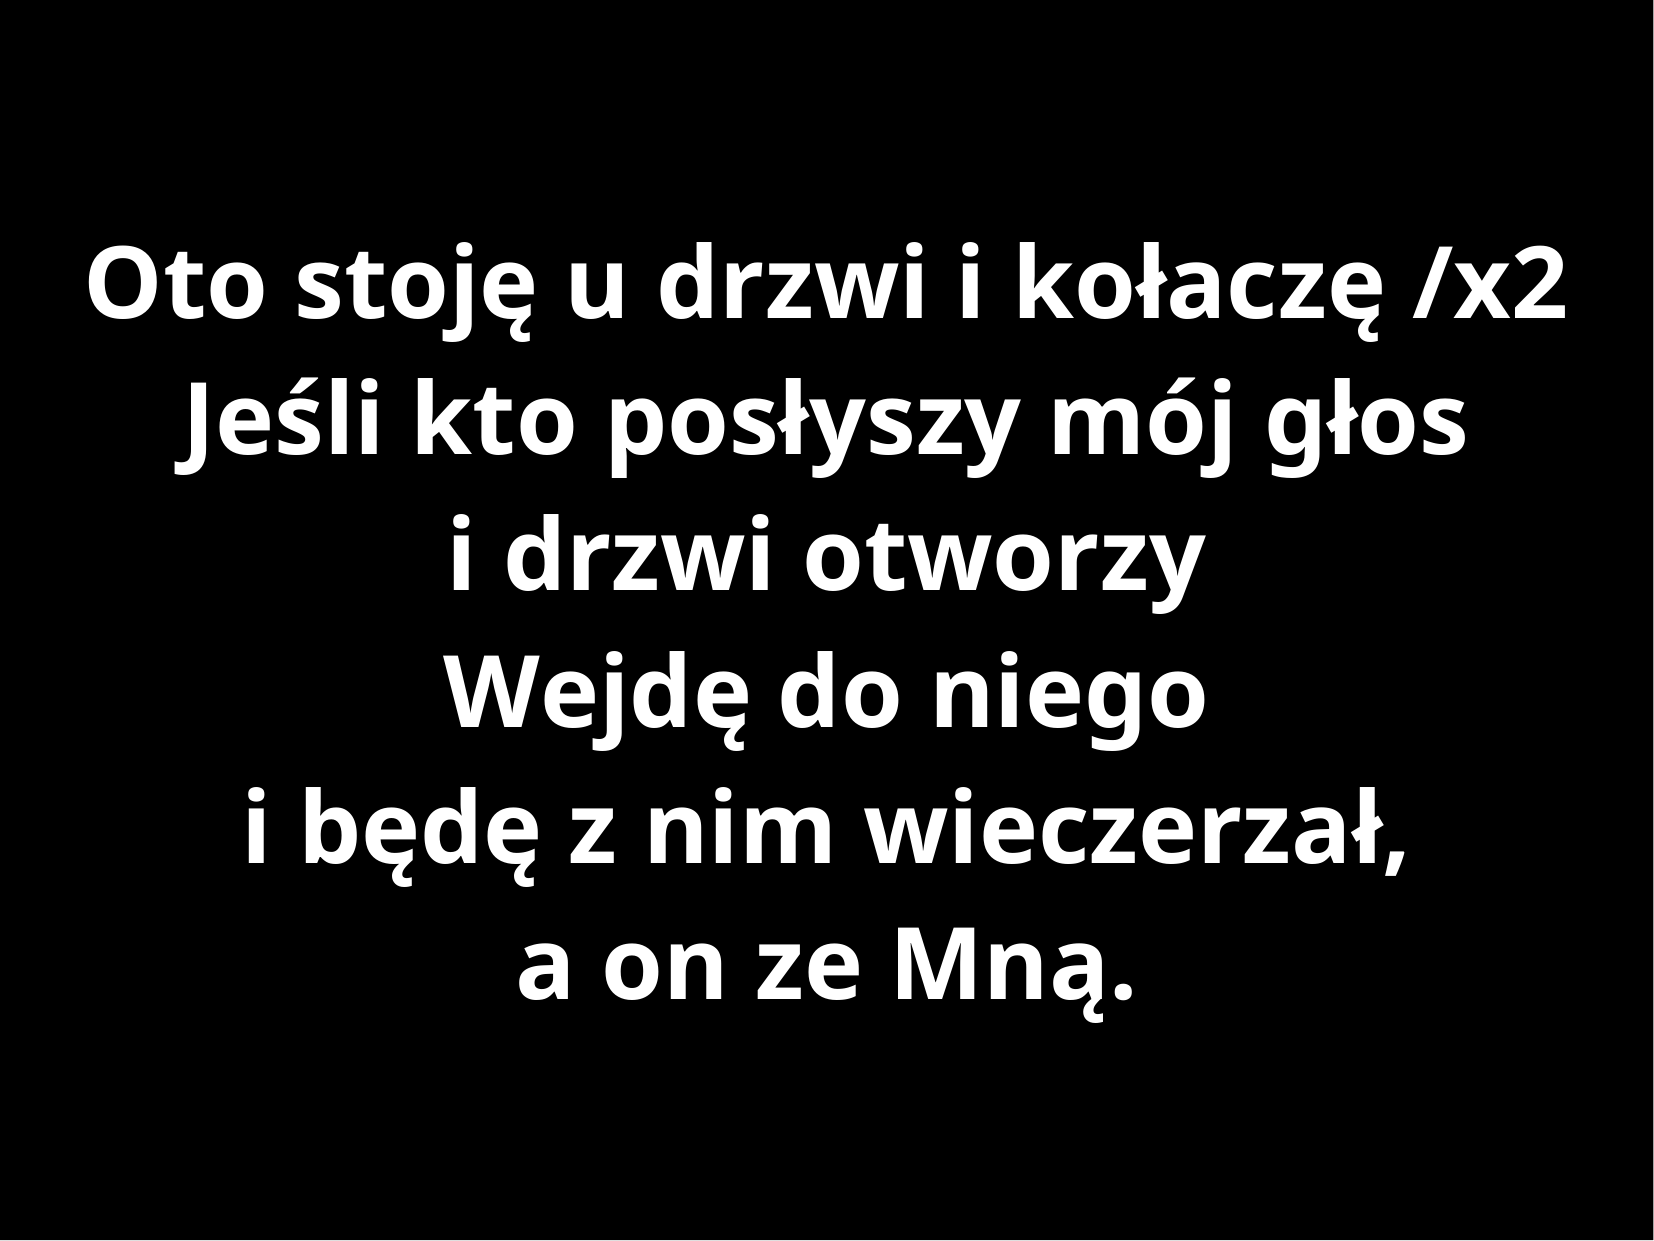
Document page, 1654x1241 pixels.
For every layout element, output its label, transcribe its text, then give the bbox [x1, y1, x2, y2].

title Oto stoję u drzwi i kołaczę /x2 Jeśli kto posłyszy mój głos i drzwi otworzy Wejdę do niego i będę z nim wieczerzał, a on ze Mną. [0, 0, 1654, 1241]
